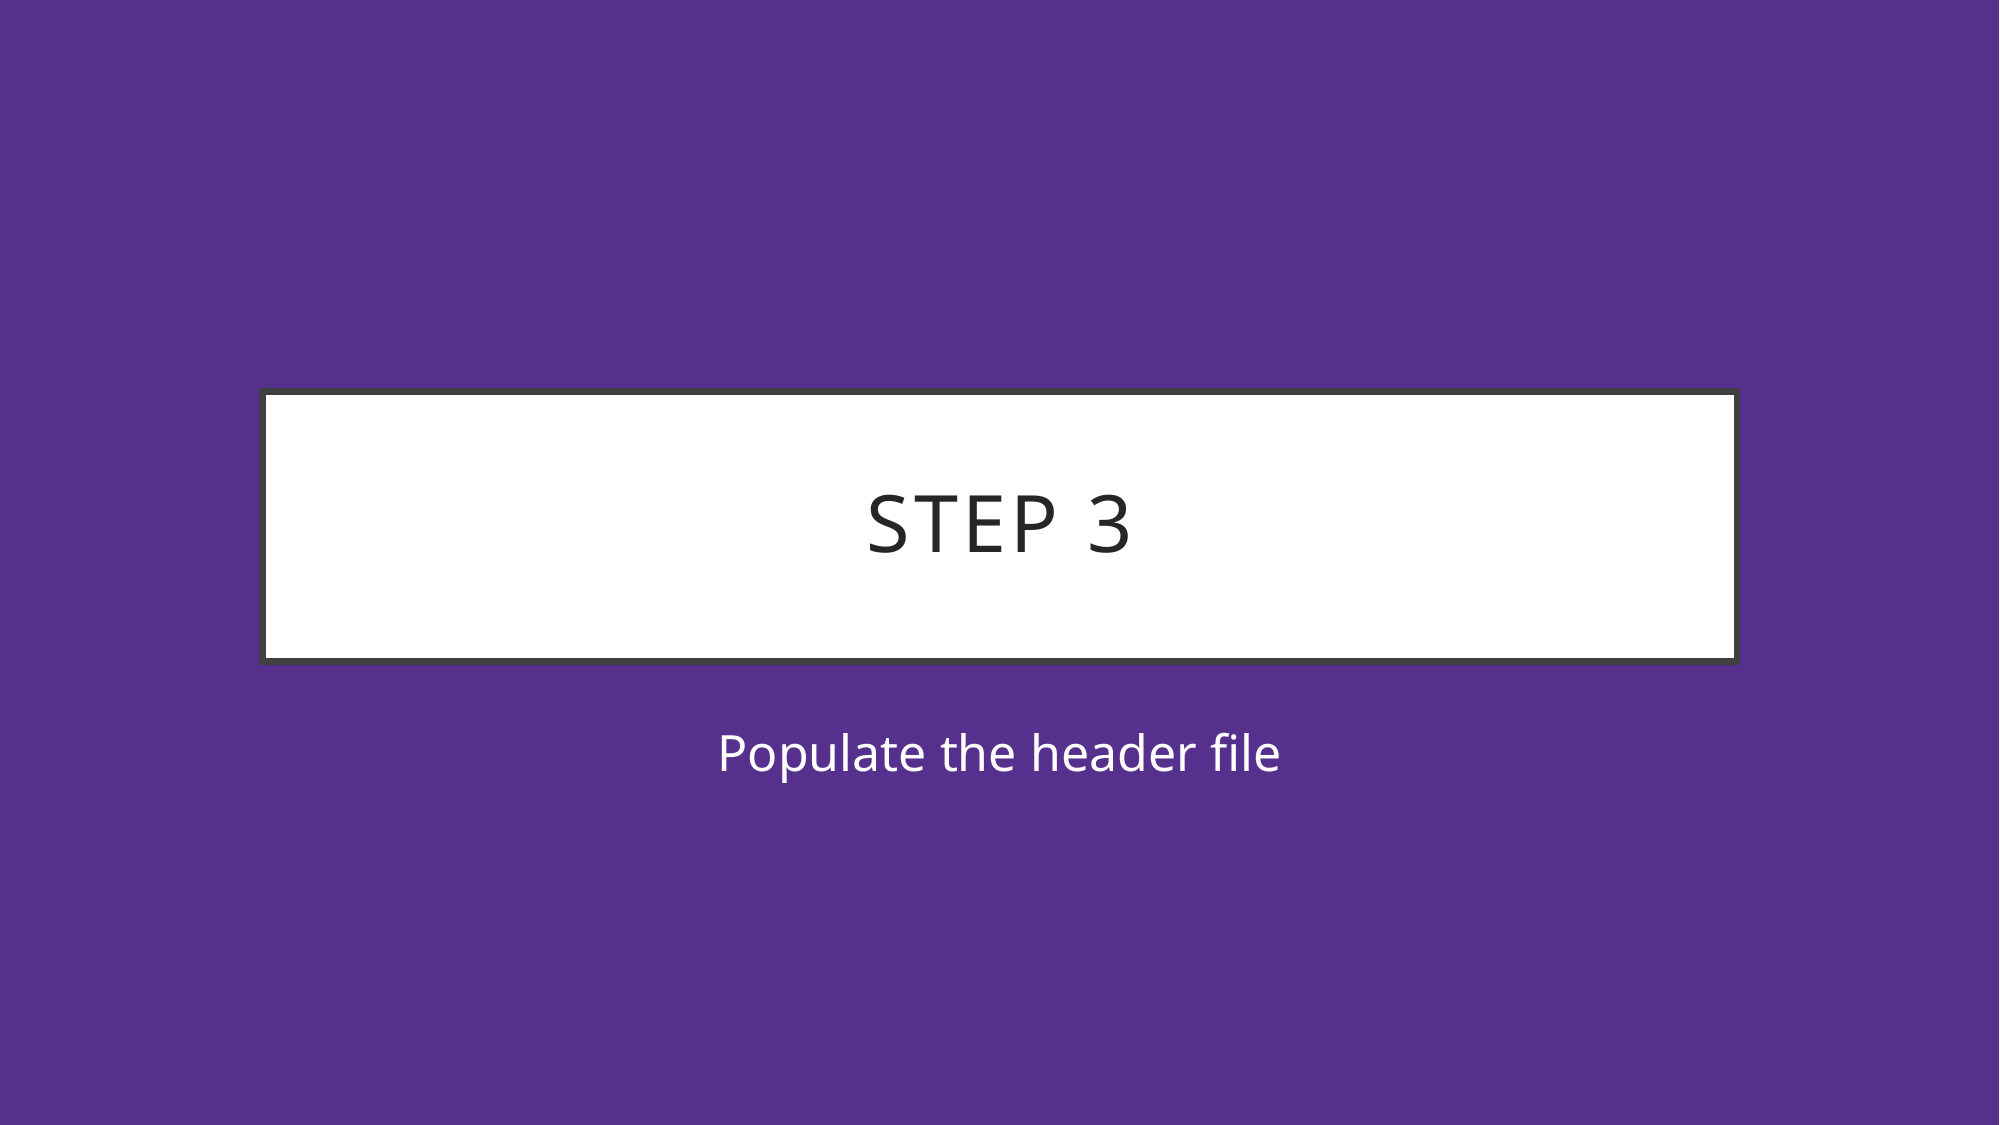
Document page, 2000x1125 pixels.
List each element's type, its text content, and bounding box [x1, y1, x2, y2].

title Step 3 [262, 391, 1737, 662]
list Populate the header file [442, 713, 1558, 984]
